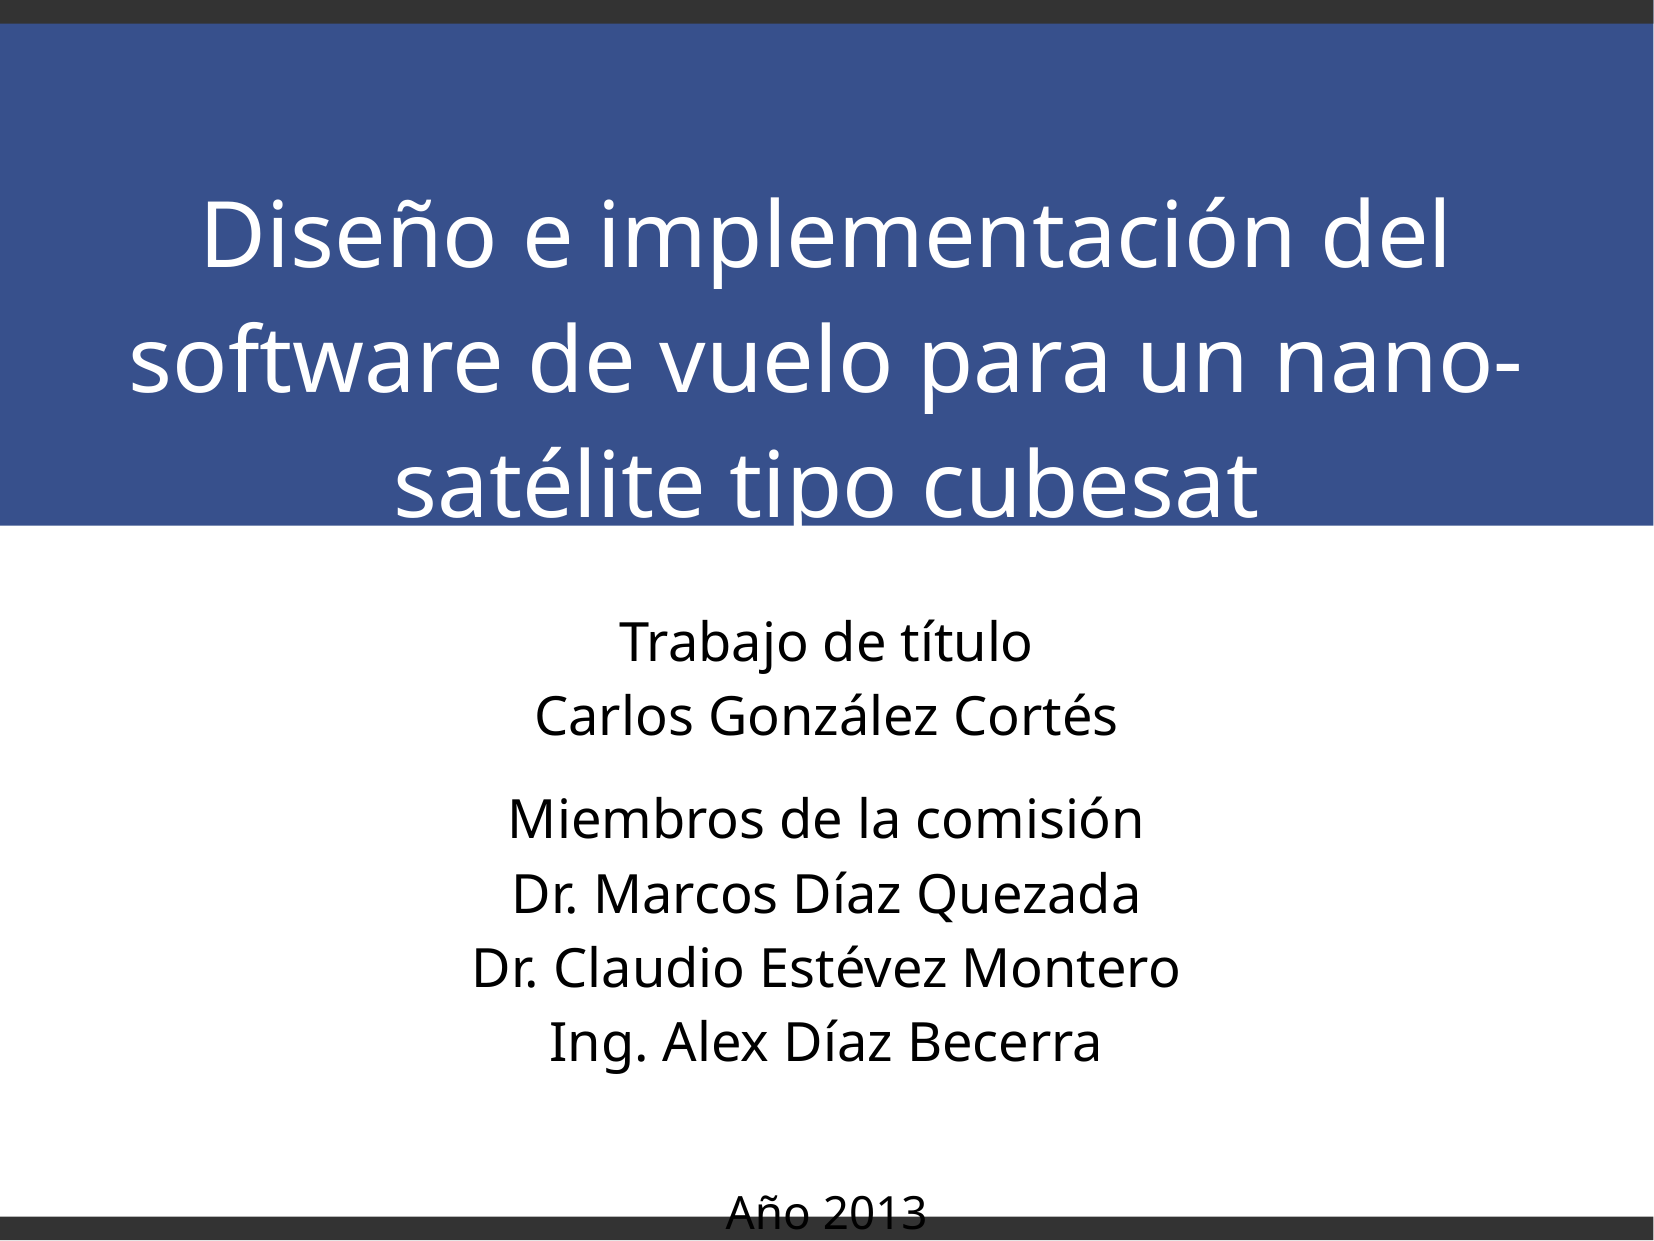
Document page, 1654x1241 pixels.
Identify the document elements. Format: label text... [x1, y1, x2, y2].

title Diseño e implementación del software de vuelo para un nano-satélite tipo cubesat [64, 175, 1589, 539]
list Trabajo de título Carlos González Cortés Miembros de la comisión Dr. Marcos Díaz Quezada Dr. Claudio Estévez Montero Ing. Alex Díaz Becerra Año 2013 [99, 603, 1555, 1205]
